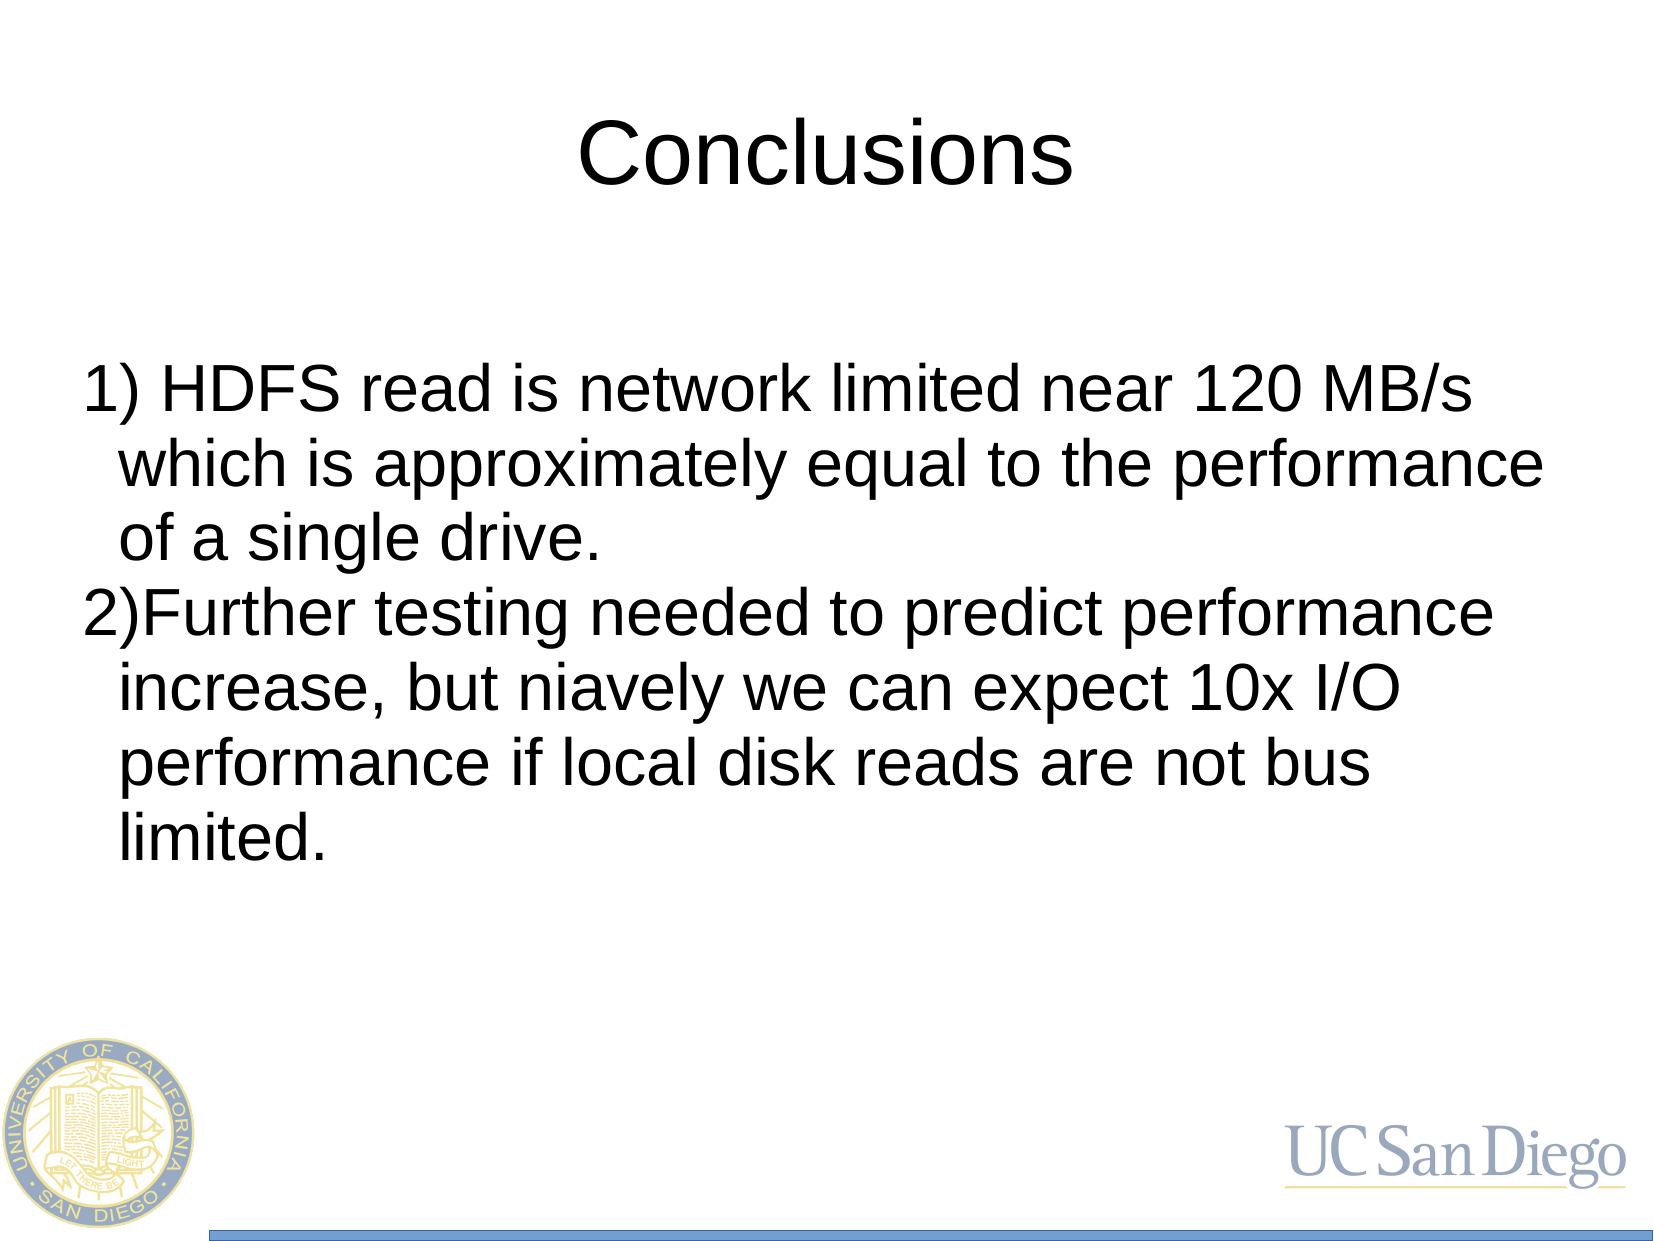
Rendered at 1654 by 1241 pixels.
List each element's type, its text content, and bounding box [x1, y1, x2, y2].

text_box [209, 1230, 1653, 1241]
picture [0, 1034, 196, 1231]
title Conclusions [82, 49, 1571, 257]
picture [1253, 1089, 1653, 1230]
subtitle HDFS read is network limited near 120 MB/s which is approximately equal to the performance of a single drive. Further testing needed to predict performance increase, but niavely we can expect 10x I/O performance if local disk reads are not bus limited. [82, 290, 1571, 1010]
